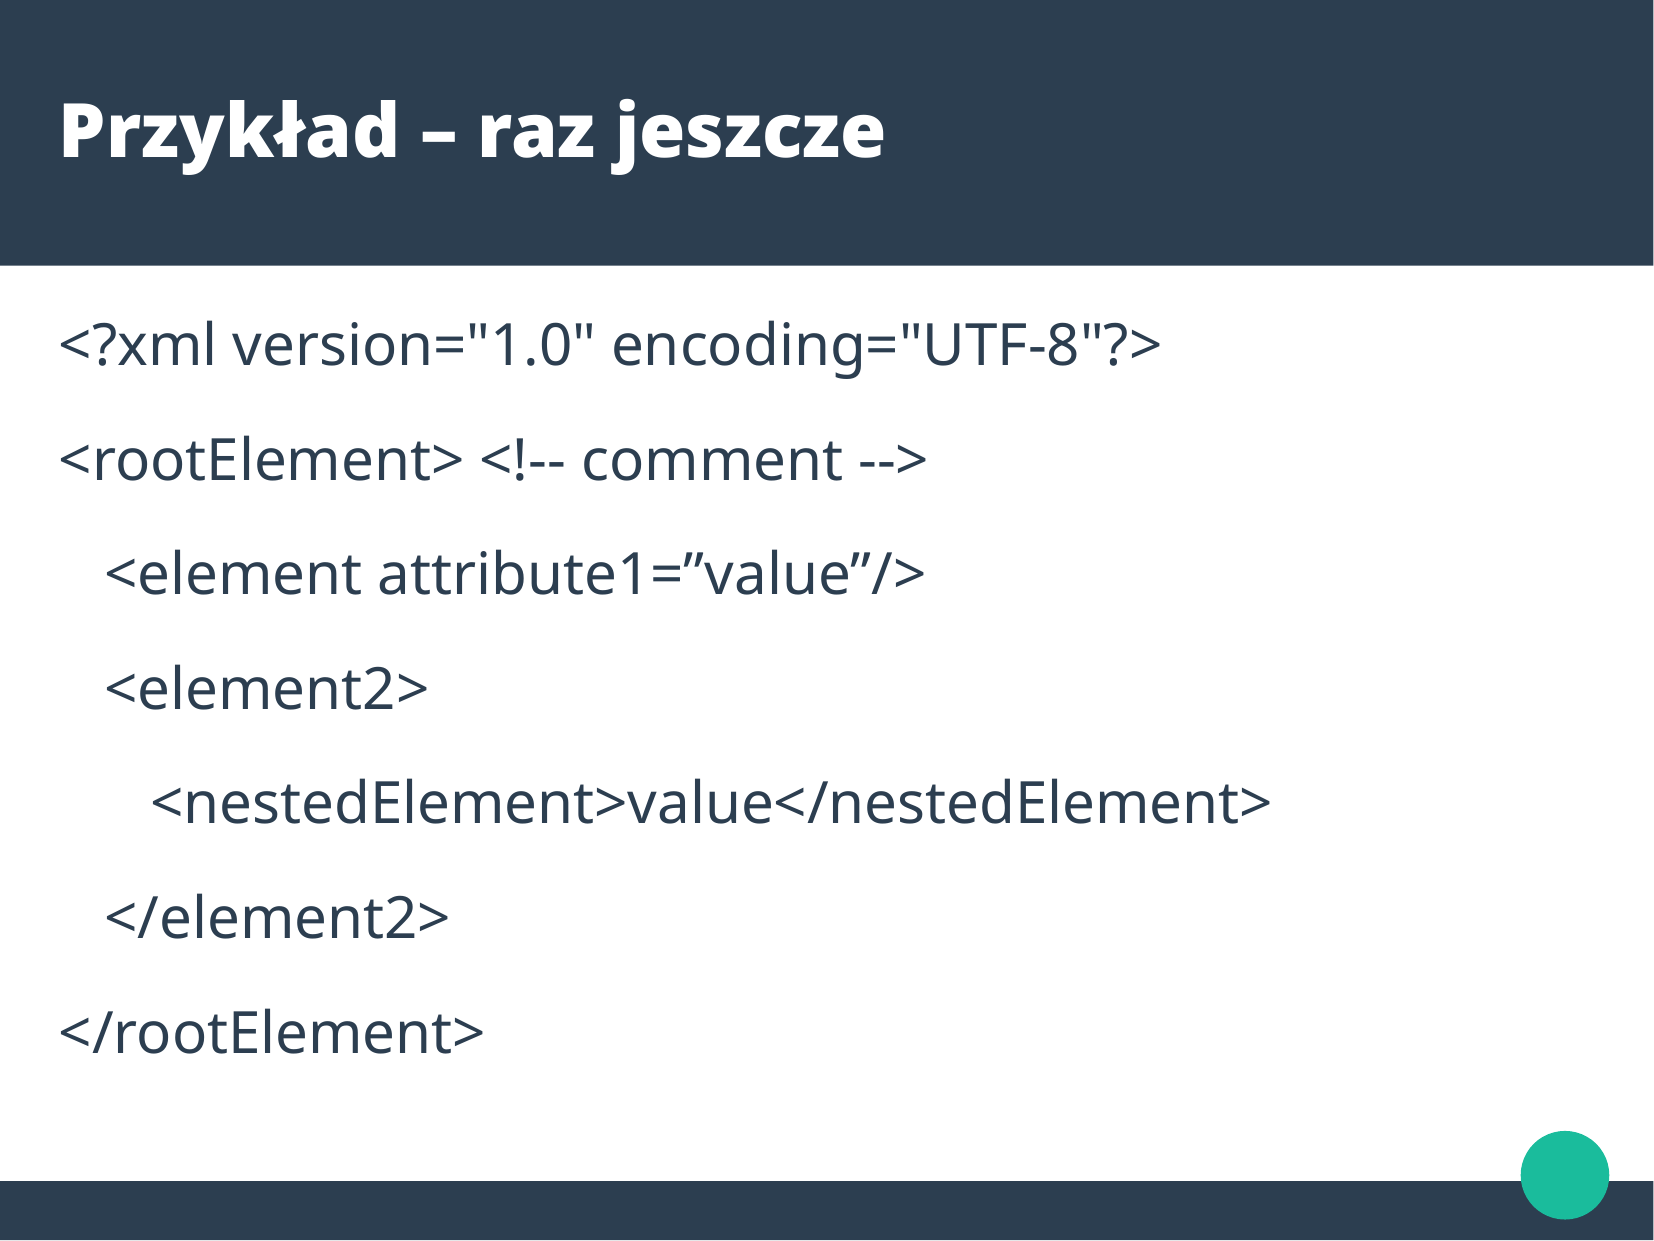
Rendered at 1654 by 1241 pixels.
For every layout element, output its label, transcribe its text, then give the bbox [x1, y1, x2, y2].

subtitle <?xml version="1.0" encoding="UTF-8"?> <rootElement> <!-- comment --> <element attribute1=”value”/> <element2> <nestedElement>value</nestedElement> </element2> </rootElement> [59, 324, 1595, 1152]
title Przykład – raz jeszcze [59, 24, 1595, 232]
